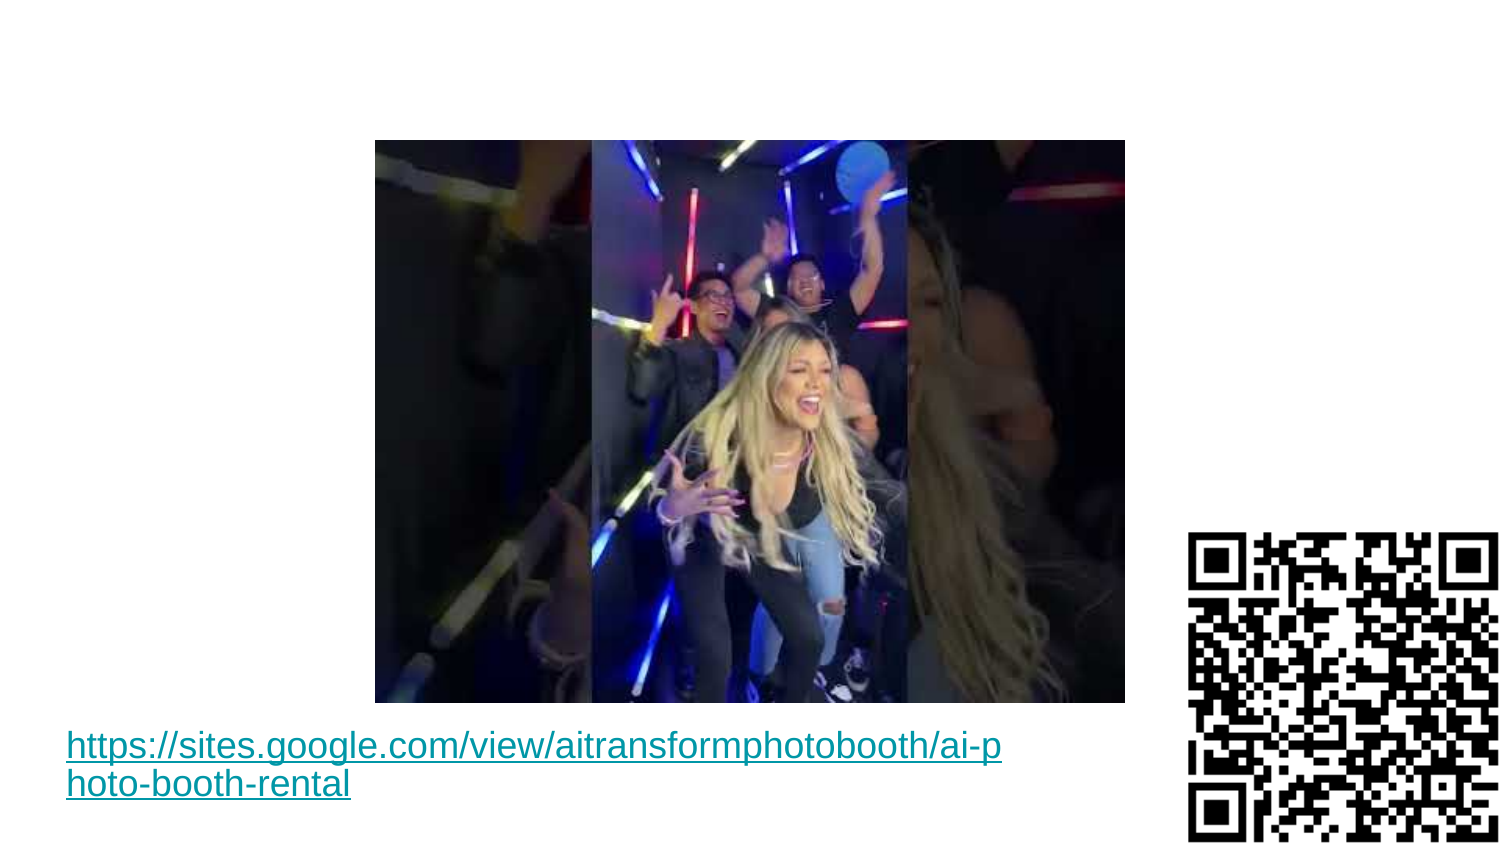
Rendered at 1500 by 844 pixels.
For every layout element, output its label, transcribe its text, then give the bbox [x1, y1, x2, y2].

list https://sites.google.com/view/aitransformphotobooth/ai-photo-booth-rental [51, 694, 1036, 794]
picture [1187, 531, 1500, 844]
picture [375, 140, 1125, 704]
